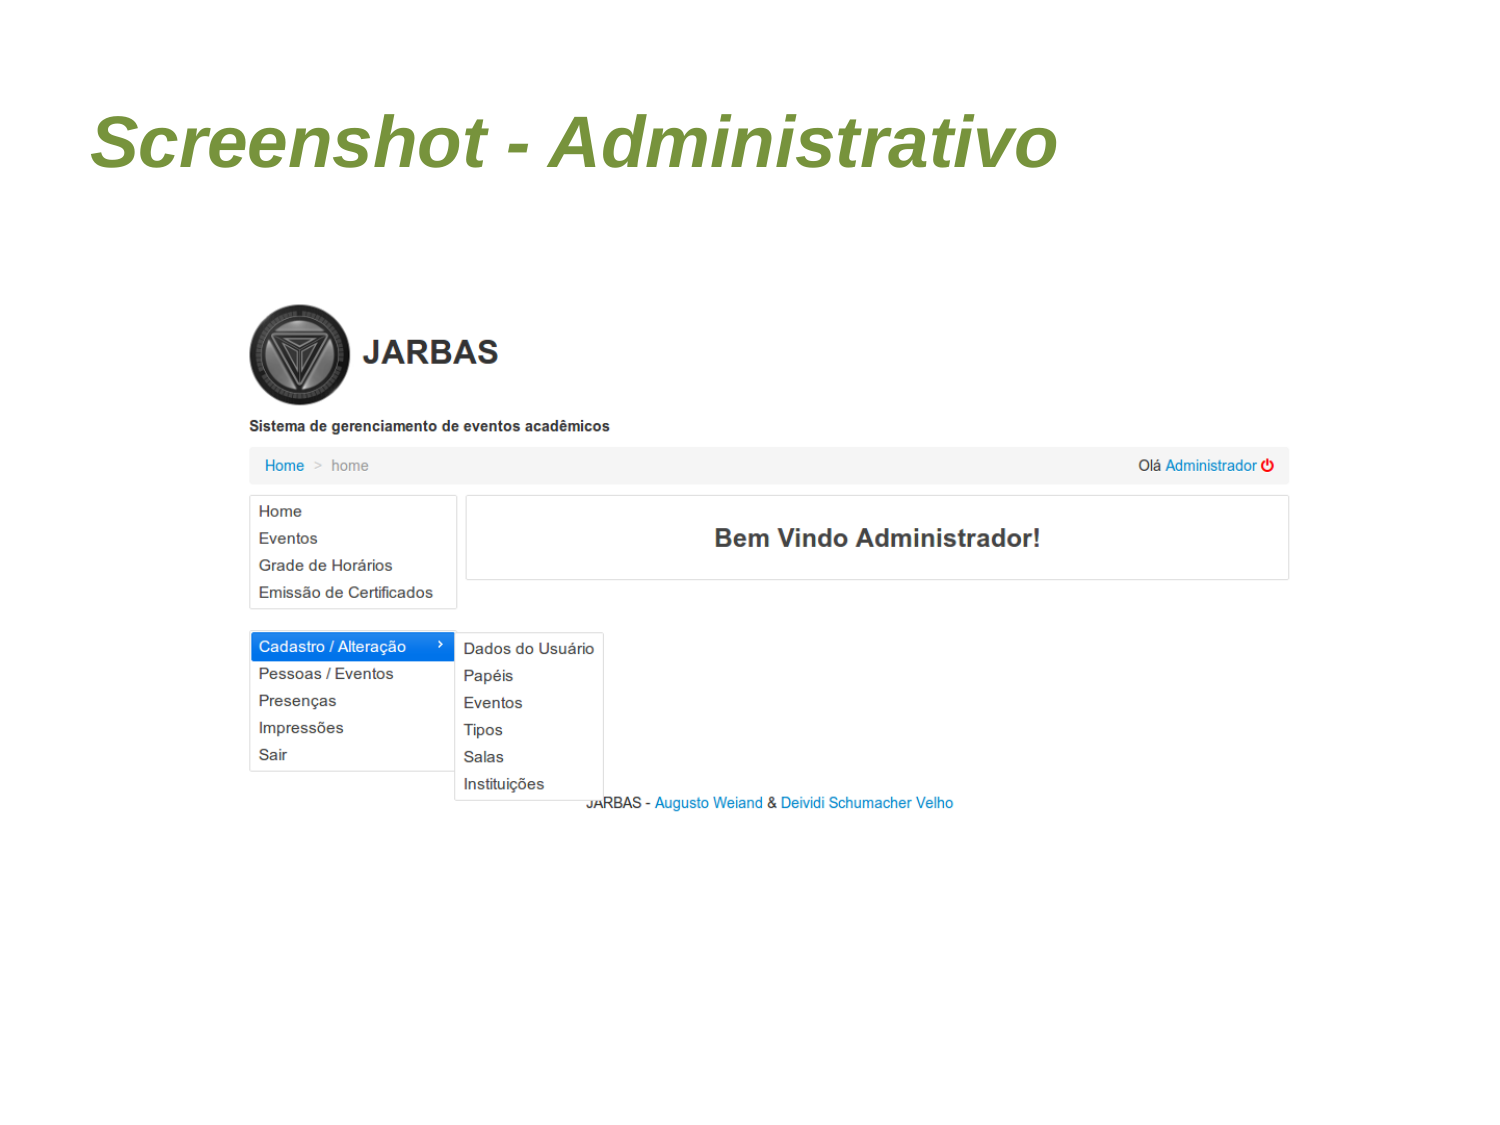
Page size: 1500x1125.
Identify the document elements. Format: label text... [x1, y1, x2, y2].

title Screenshot - Administrativo [75, 45, 1425, 233]
picture [59, 294, 1464, 958]
